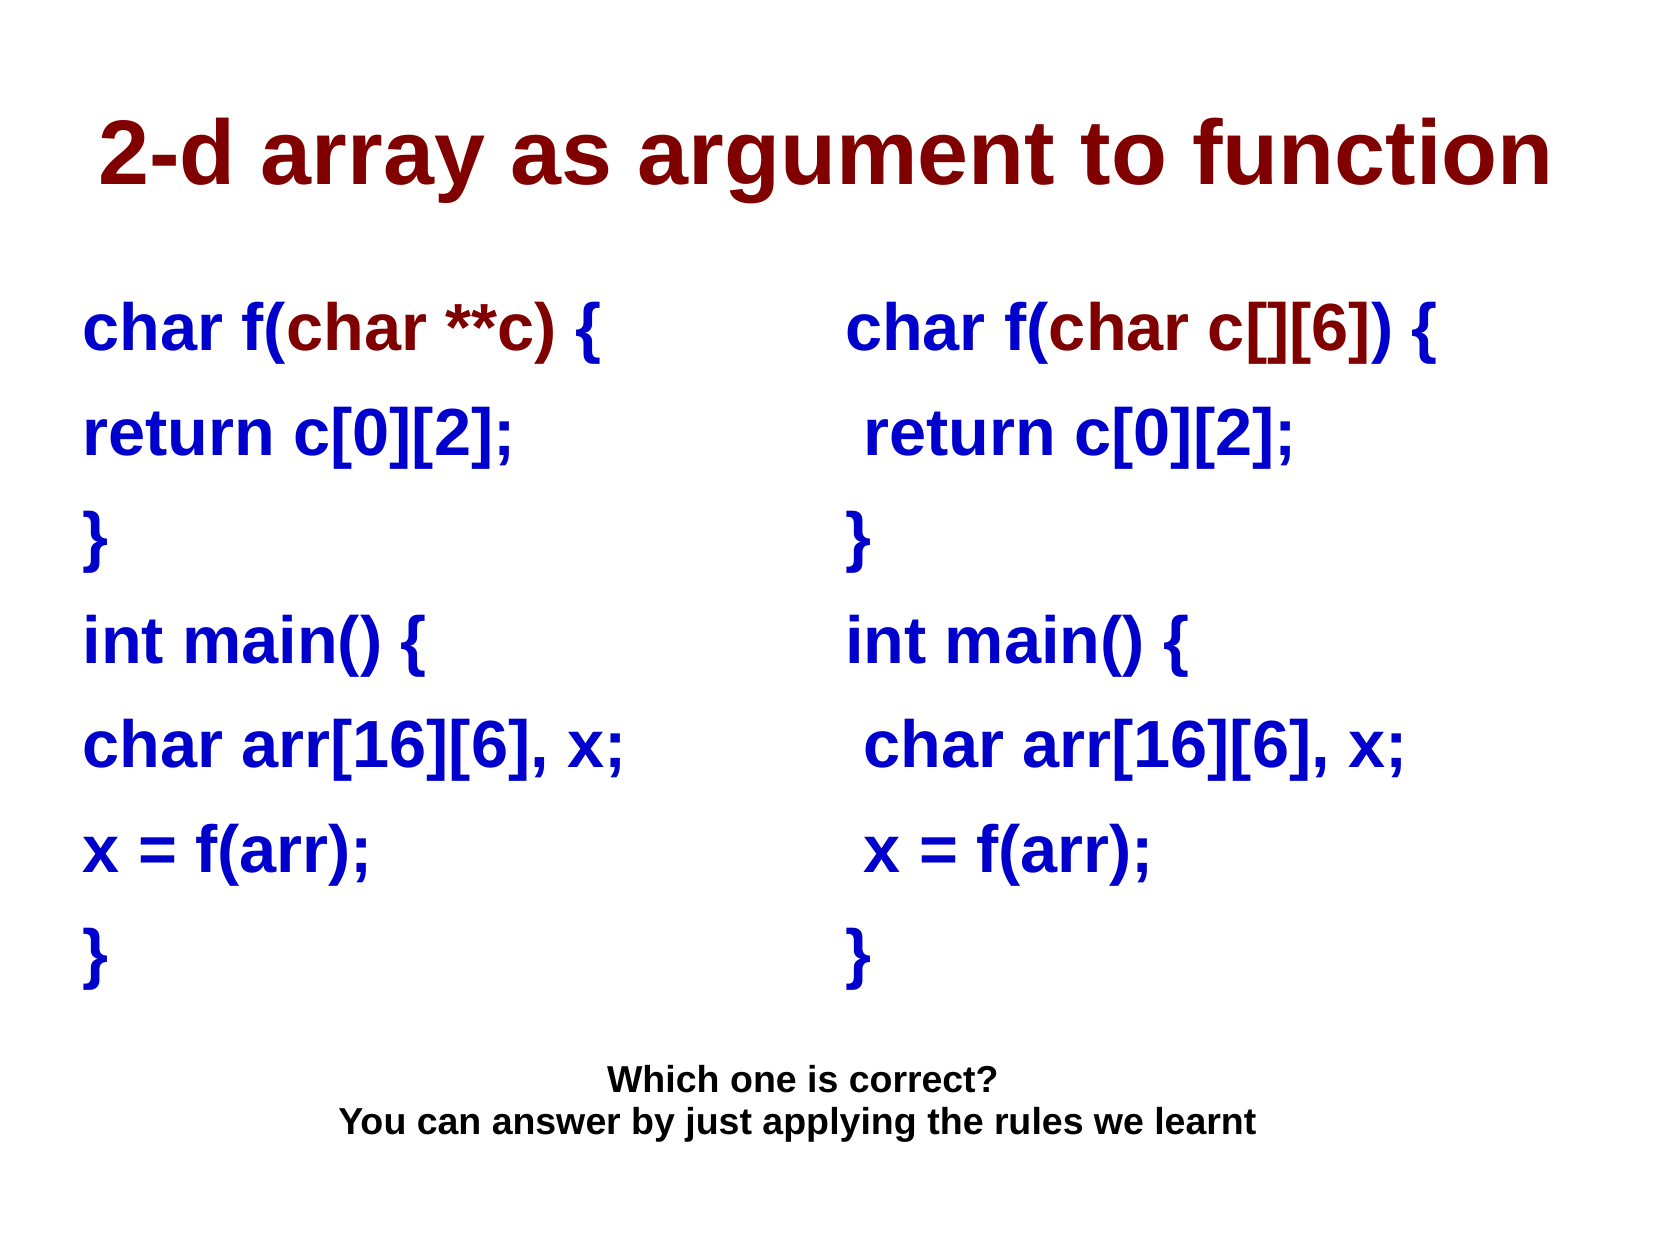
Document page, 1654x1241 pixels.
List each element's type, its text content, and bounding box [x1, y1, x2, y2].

list char f(char c[][6]) { return c[0][2]; } int main() { char arr[16][6], x; x = f(arr); } [845, 290, 1572, 1010]
text_box Which one is correct? You can answer by just applying the rules we learnt [153, 1051, 1453, 1150]
title 2-d array as argument to function [82, 49, 1571, 257]
list char f(char **c) { return c[0][2]; } int main() { char arr[16][6], x; x = f(arr); } [82, 290, 809, 1010]
